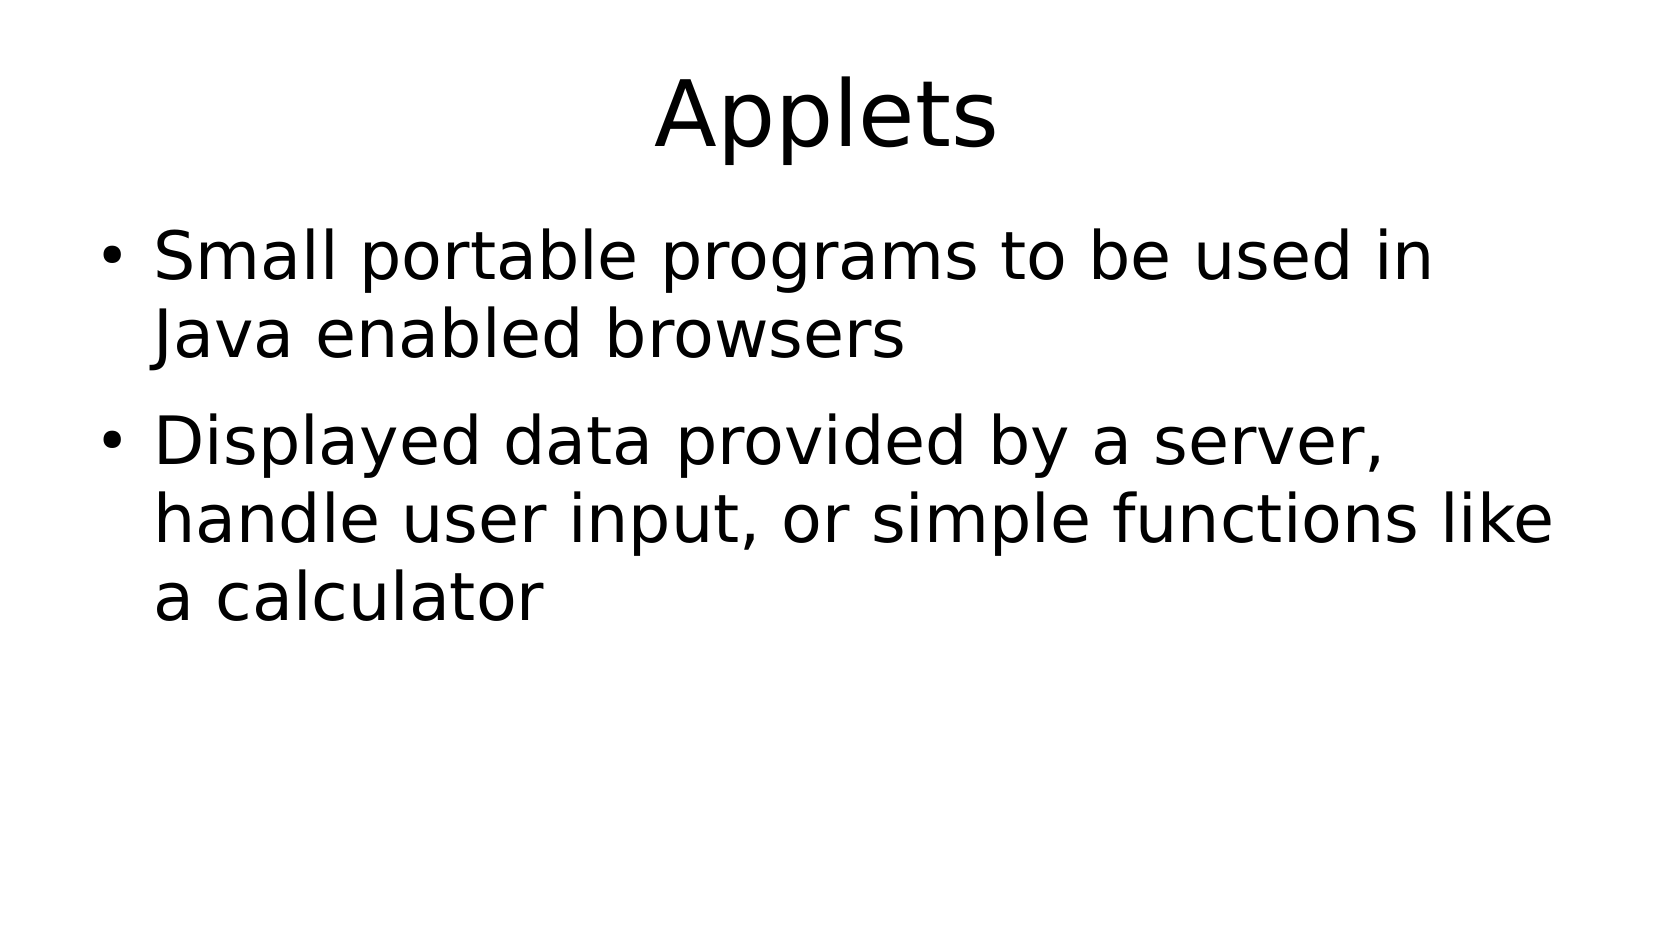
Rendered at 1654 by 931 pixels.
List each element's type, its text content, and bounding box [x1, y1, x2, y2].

list Small portable programs to be used in Java enabled browsers Displayed data provided by a server, handle user input, or simple functions like a calculator [82, 217, 1571, 758]
title Applets [82, 37, 1571, 193]
